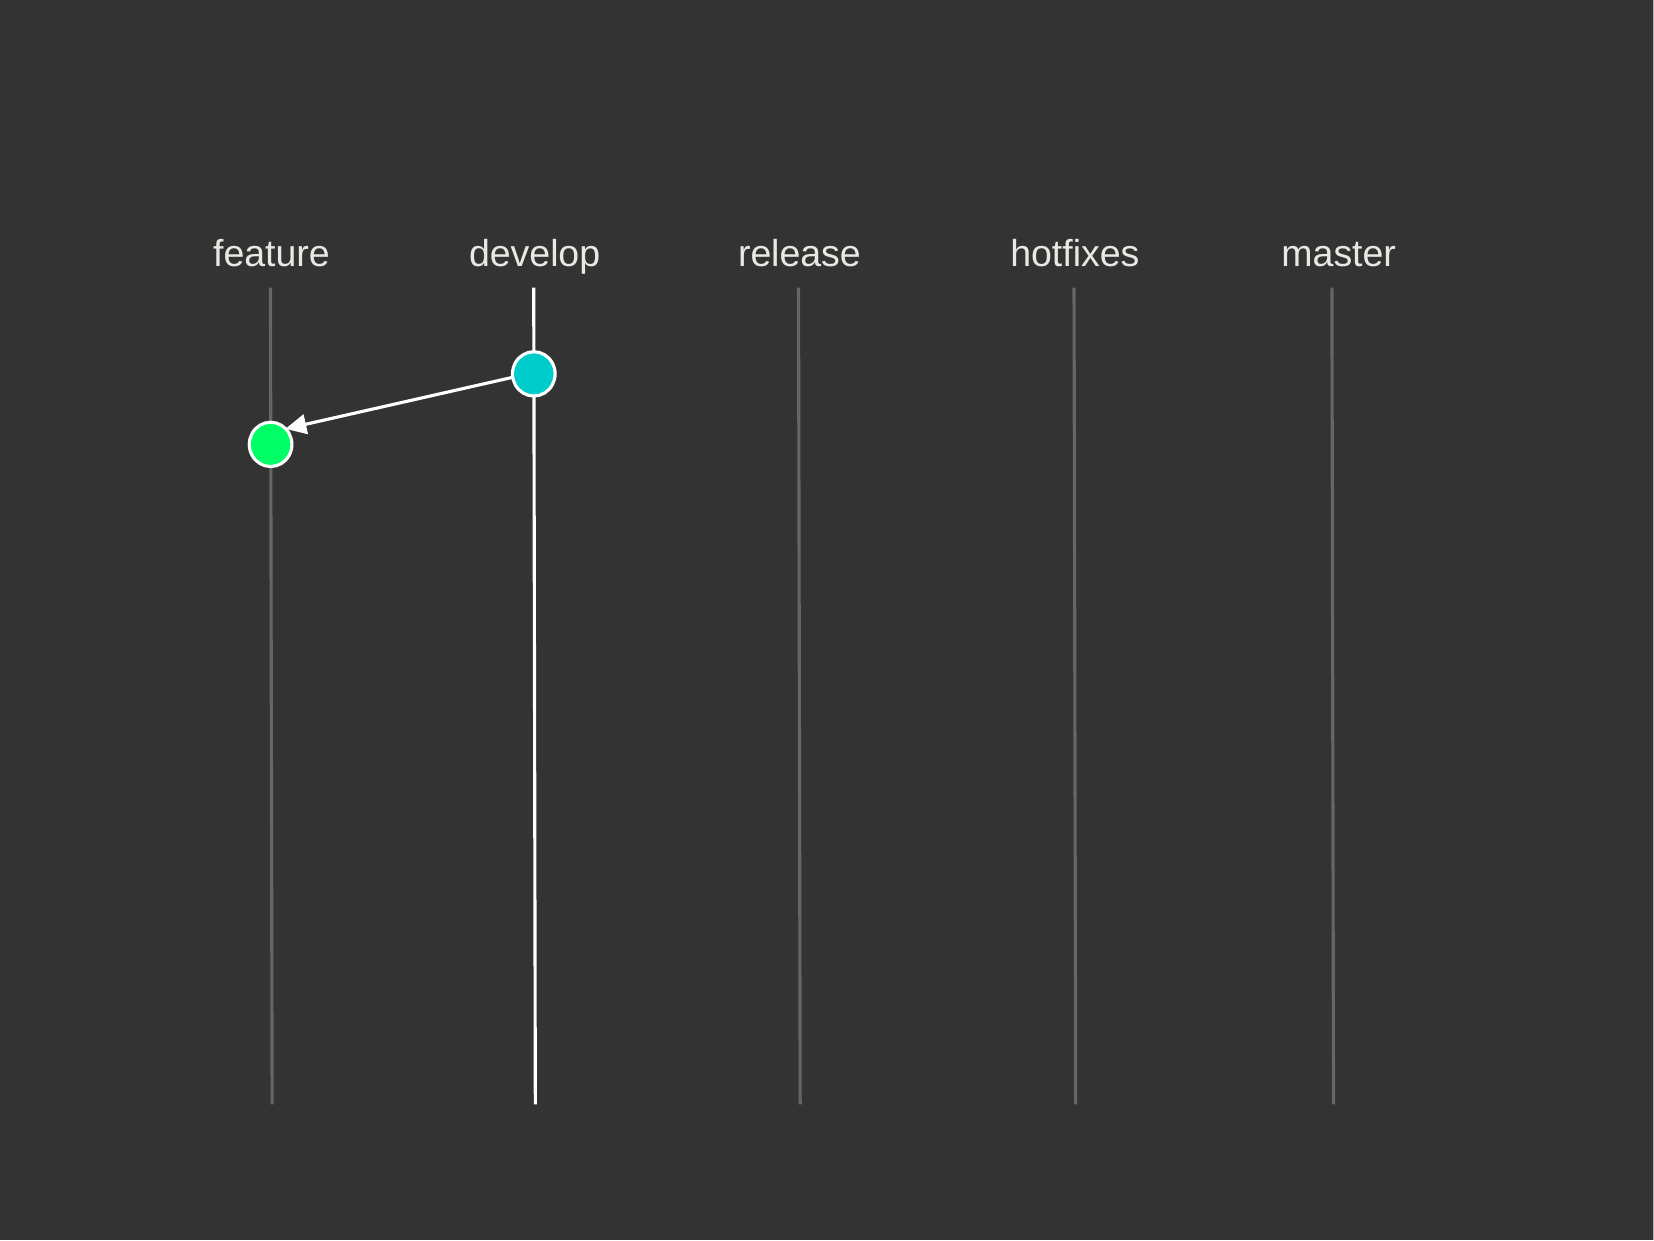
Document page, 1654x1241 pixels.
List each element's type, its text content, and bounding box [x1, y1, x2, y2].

text_box release [691, 213, 908, 288]
text_box feature [163, 213, 380, 288]
text_box [512, 351, 556, 397]
text_box master [1230, 213, 1447, 288]
text_box hotfixes [966, 213, 1184, 288]
text_box [249, 422, 292, 467]
text_box develop [426, 213, 643, 288]
